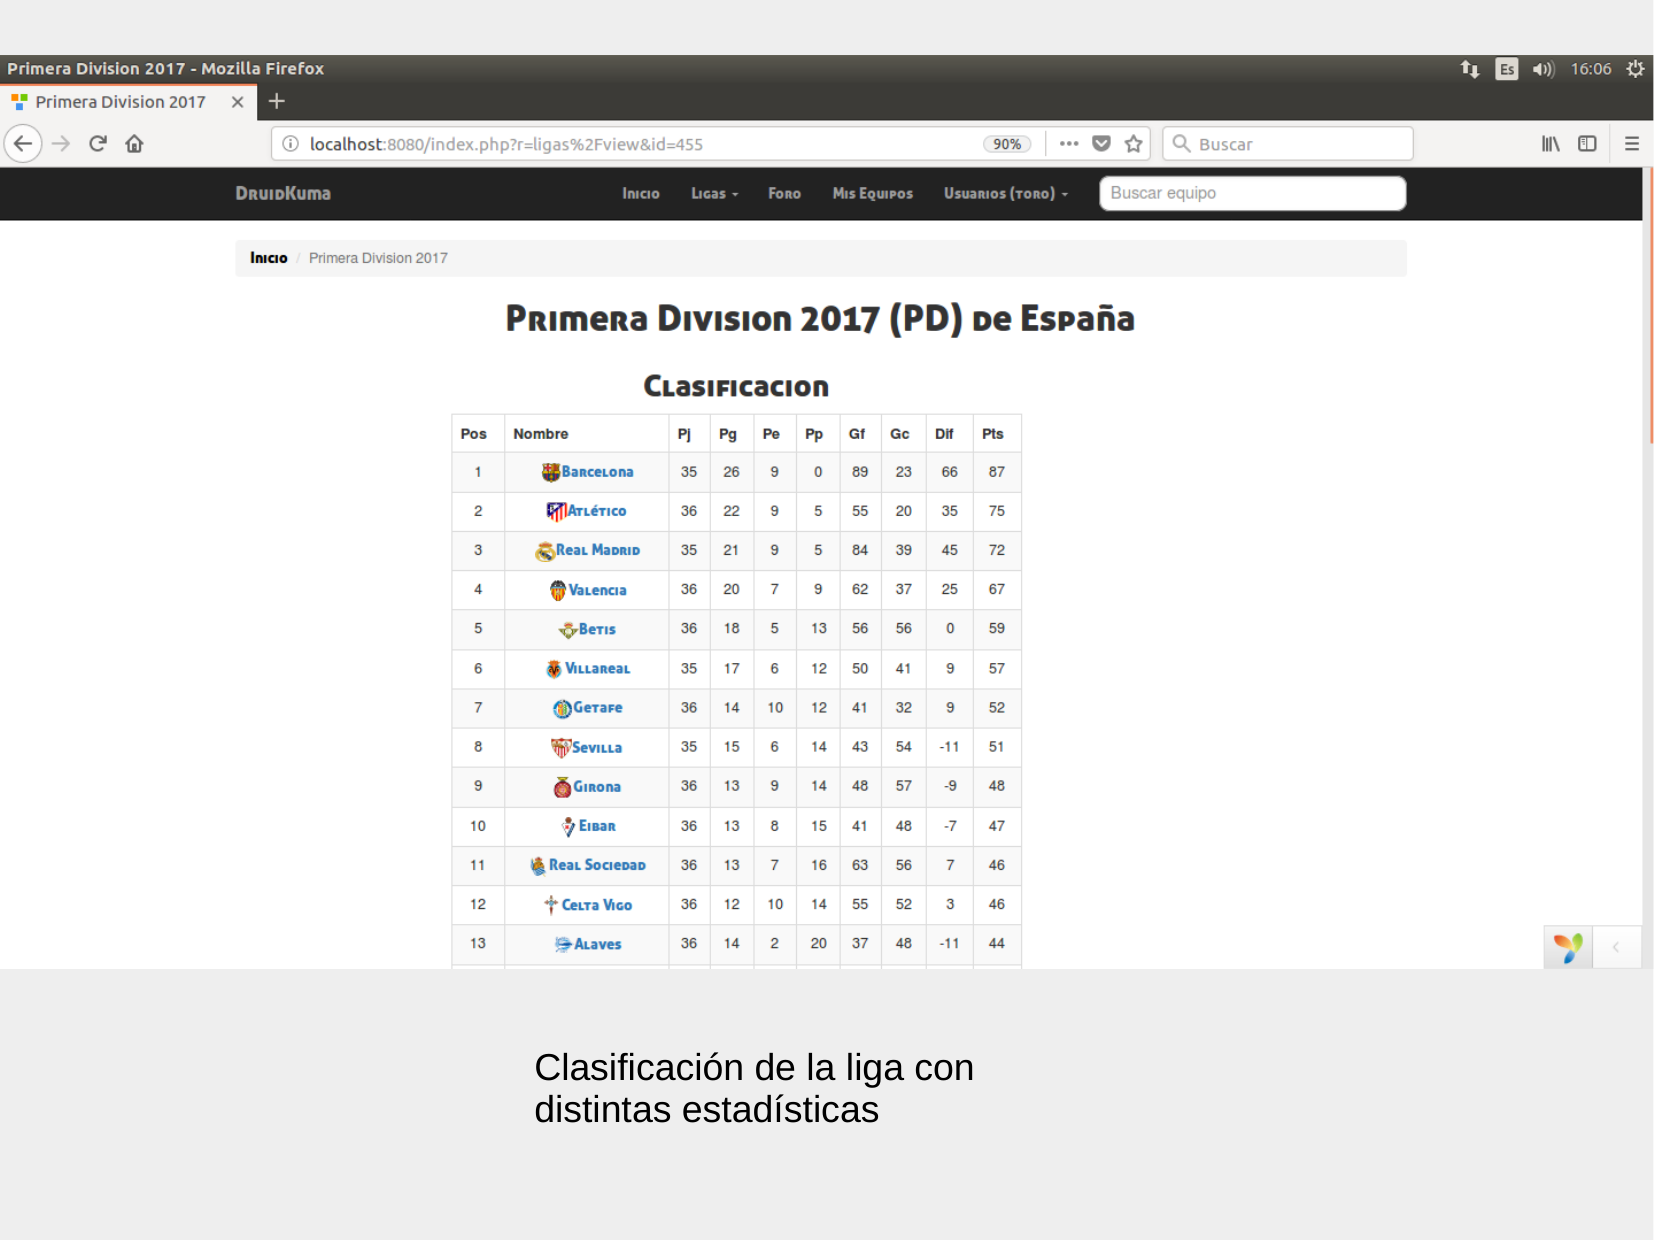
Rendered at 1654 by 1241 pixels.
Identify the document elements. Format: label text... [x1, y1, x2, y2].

text_box Clasificación de la liga con distintas estadísticas [519, 1039, 1134, 1139]
picture [0, 55, 1654, 969]
